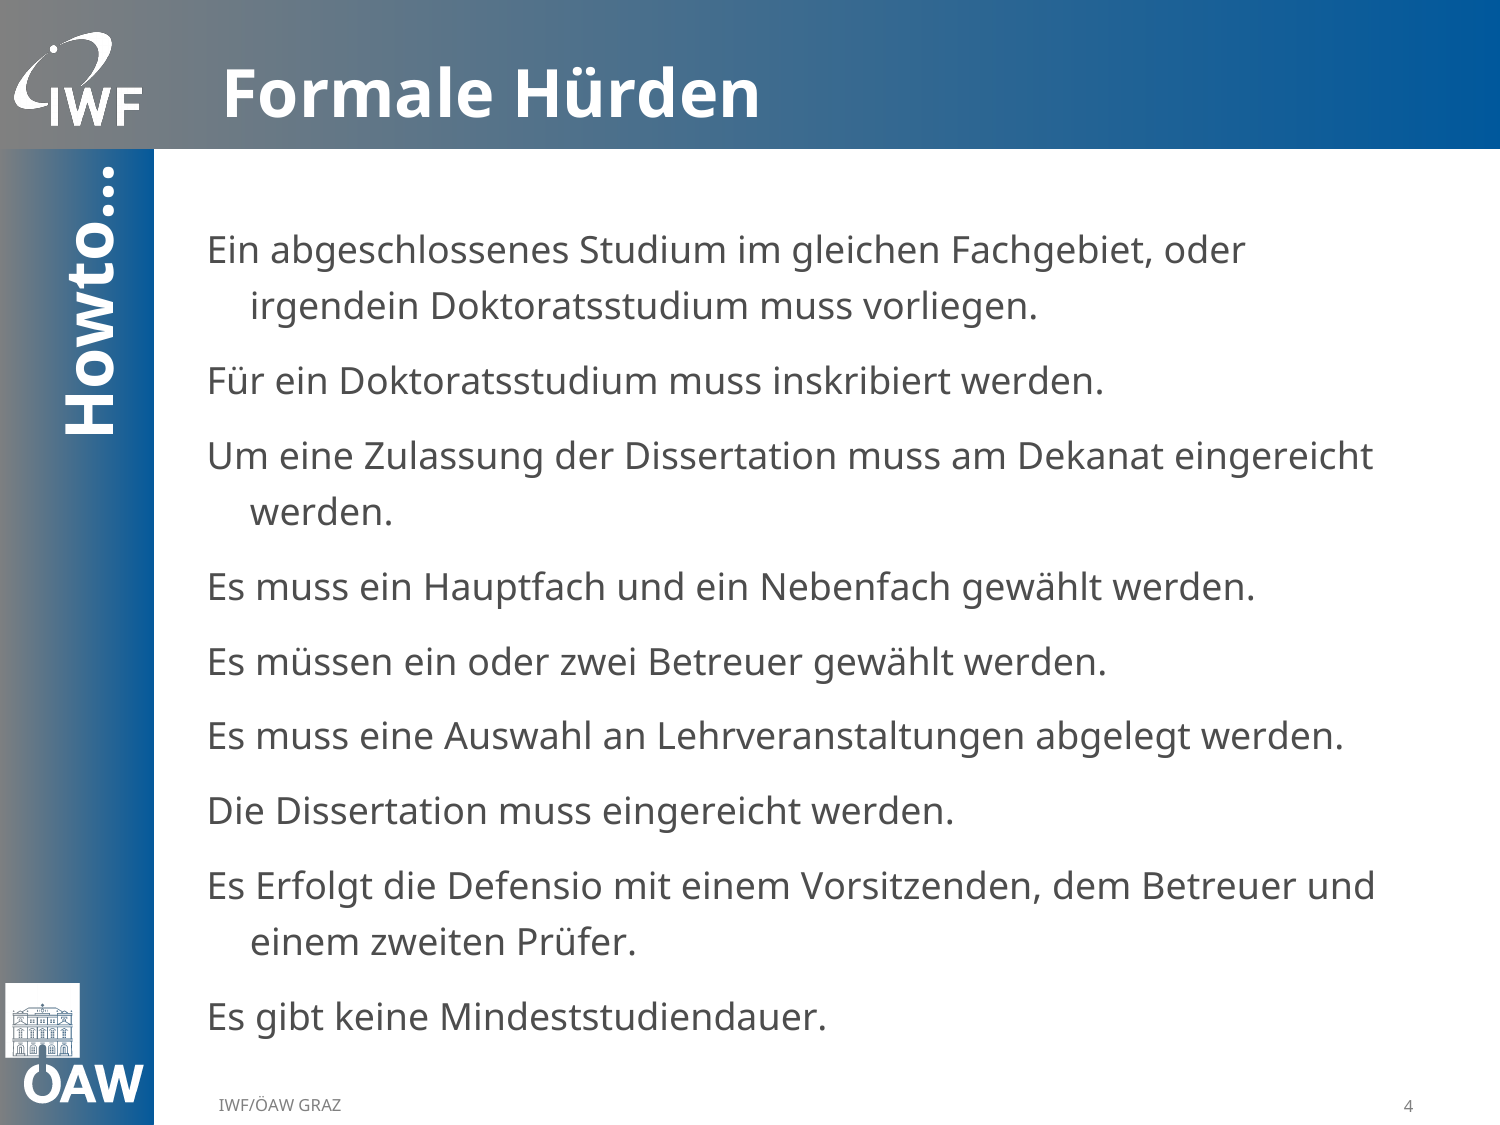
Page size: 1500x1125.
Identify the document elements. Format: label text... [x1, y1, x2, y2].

title Formale Hürden [206, 16, 1459, 176]
list Ein abgeschlossenes Studium im gleichen Fachgebiet, oder irgendein Doktoratsstudium muss vorliegen. Für ein Doktoratsstudium muss inskribiert werden. Um eine Zulassung der Dissertation muss am Dekanat eingereicht werden. Es muss ein Hauptfach und ein Nebenfach gewählt werden. Es müssen ein oder zwei Betreuer gewählt werden. Es muss eine Auswahl an Lehrveranstaltungen abgelegt werden. Die Dissertation muss eingereicht werden. Es Erfolgt die Defensio mit einem Vorsitzenden, dem Betreuer und einem zweiten Prüfer. Es gibt keine Mindeststudiendauer. [206, 218, 1418, 964]
text_box Howto... [29, 148, 154, 959]
picture [8, 32, 154, 132]
picture [5, 983, 154, 1105]
